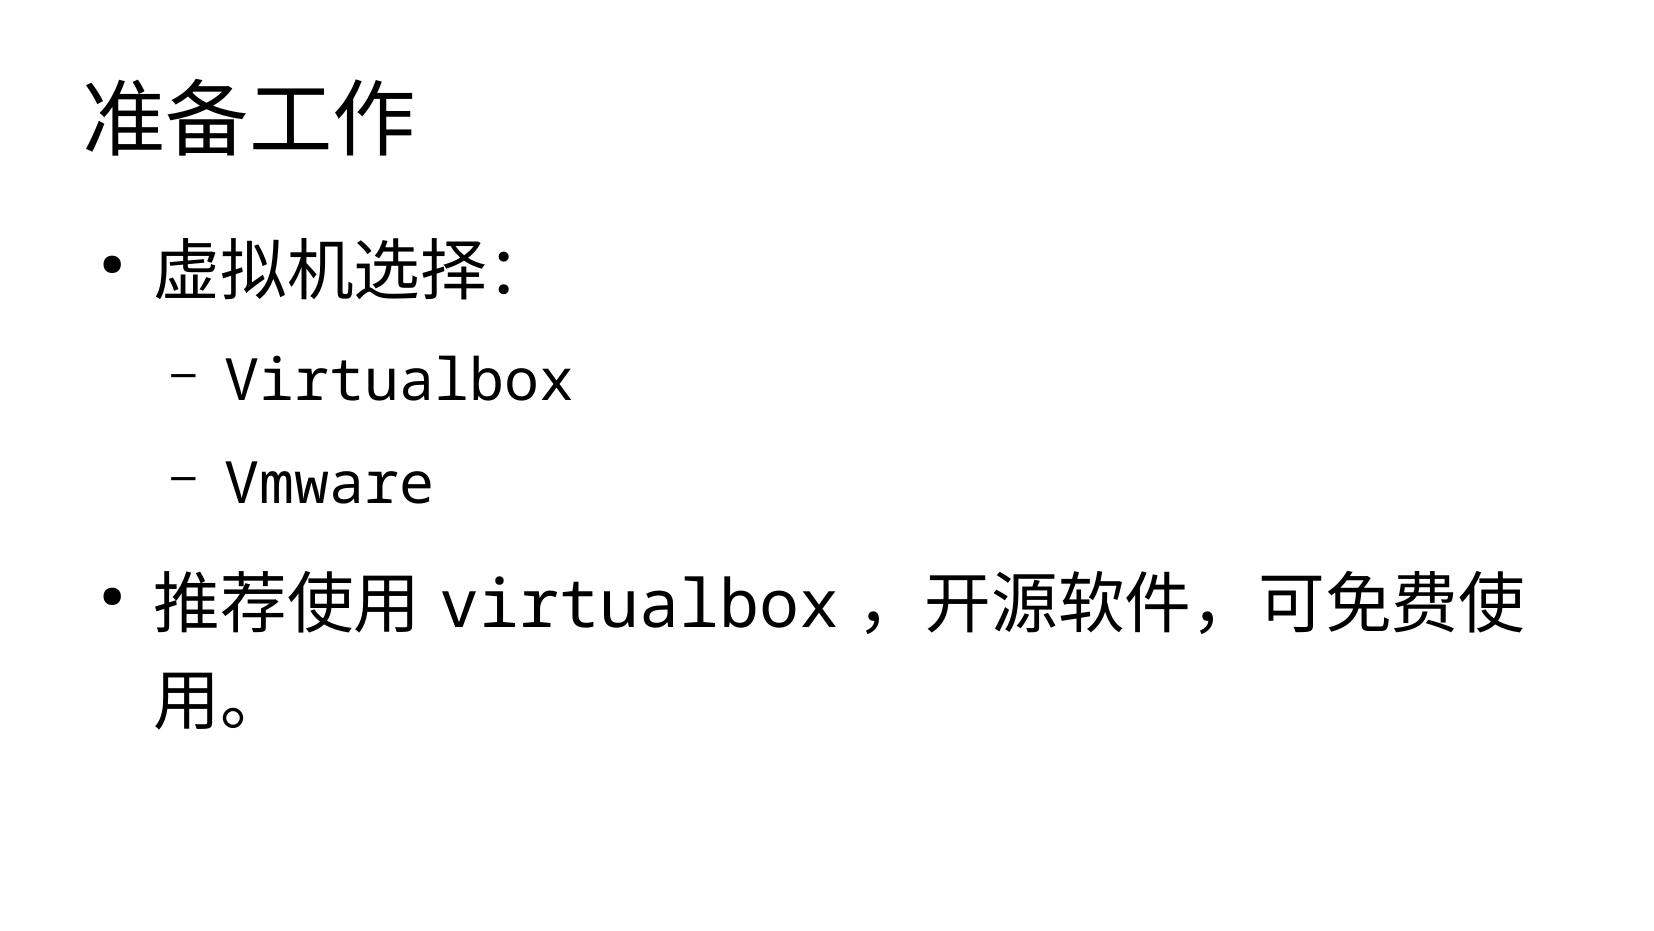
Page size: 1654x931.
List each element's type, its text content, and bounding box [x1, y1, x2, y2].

title 准备工作 [82, 37, 1571, 189]
list 虚拟机选择： Virtualbox Vmware 推荐使用virtualbox，开源软件，可免费使用。 [82, 217, 1571, 815]
